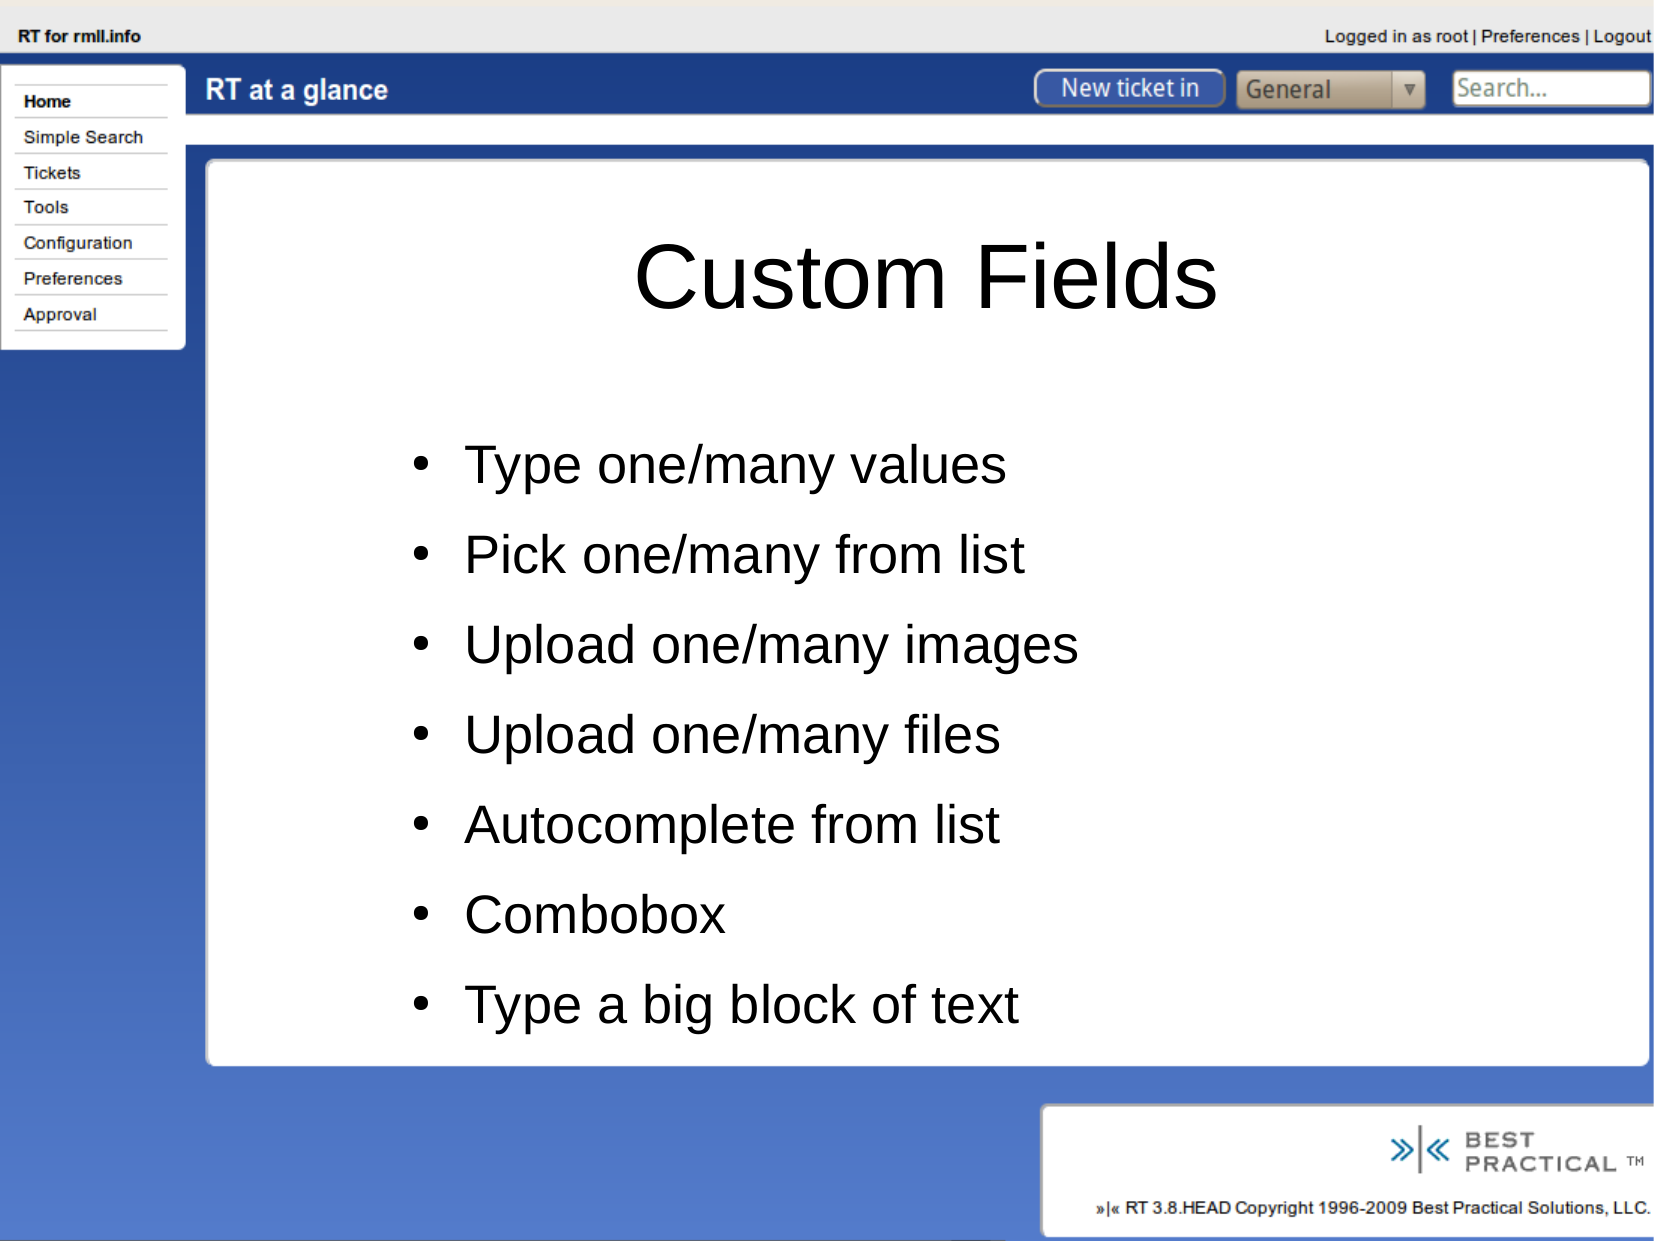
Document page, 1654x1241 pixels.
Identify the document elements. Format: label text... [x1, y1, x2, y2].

picture [468, 0, 1654, 1241]
title Custom Fields [211, 177, 1642, 377]
list Type one/many values Pick one/many from list Upload one/many images Upload one/many files Autocomplete from list Combobox Type a big block of text [393, 434, 1472, 1122]
